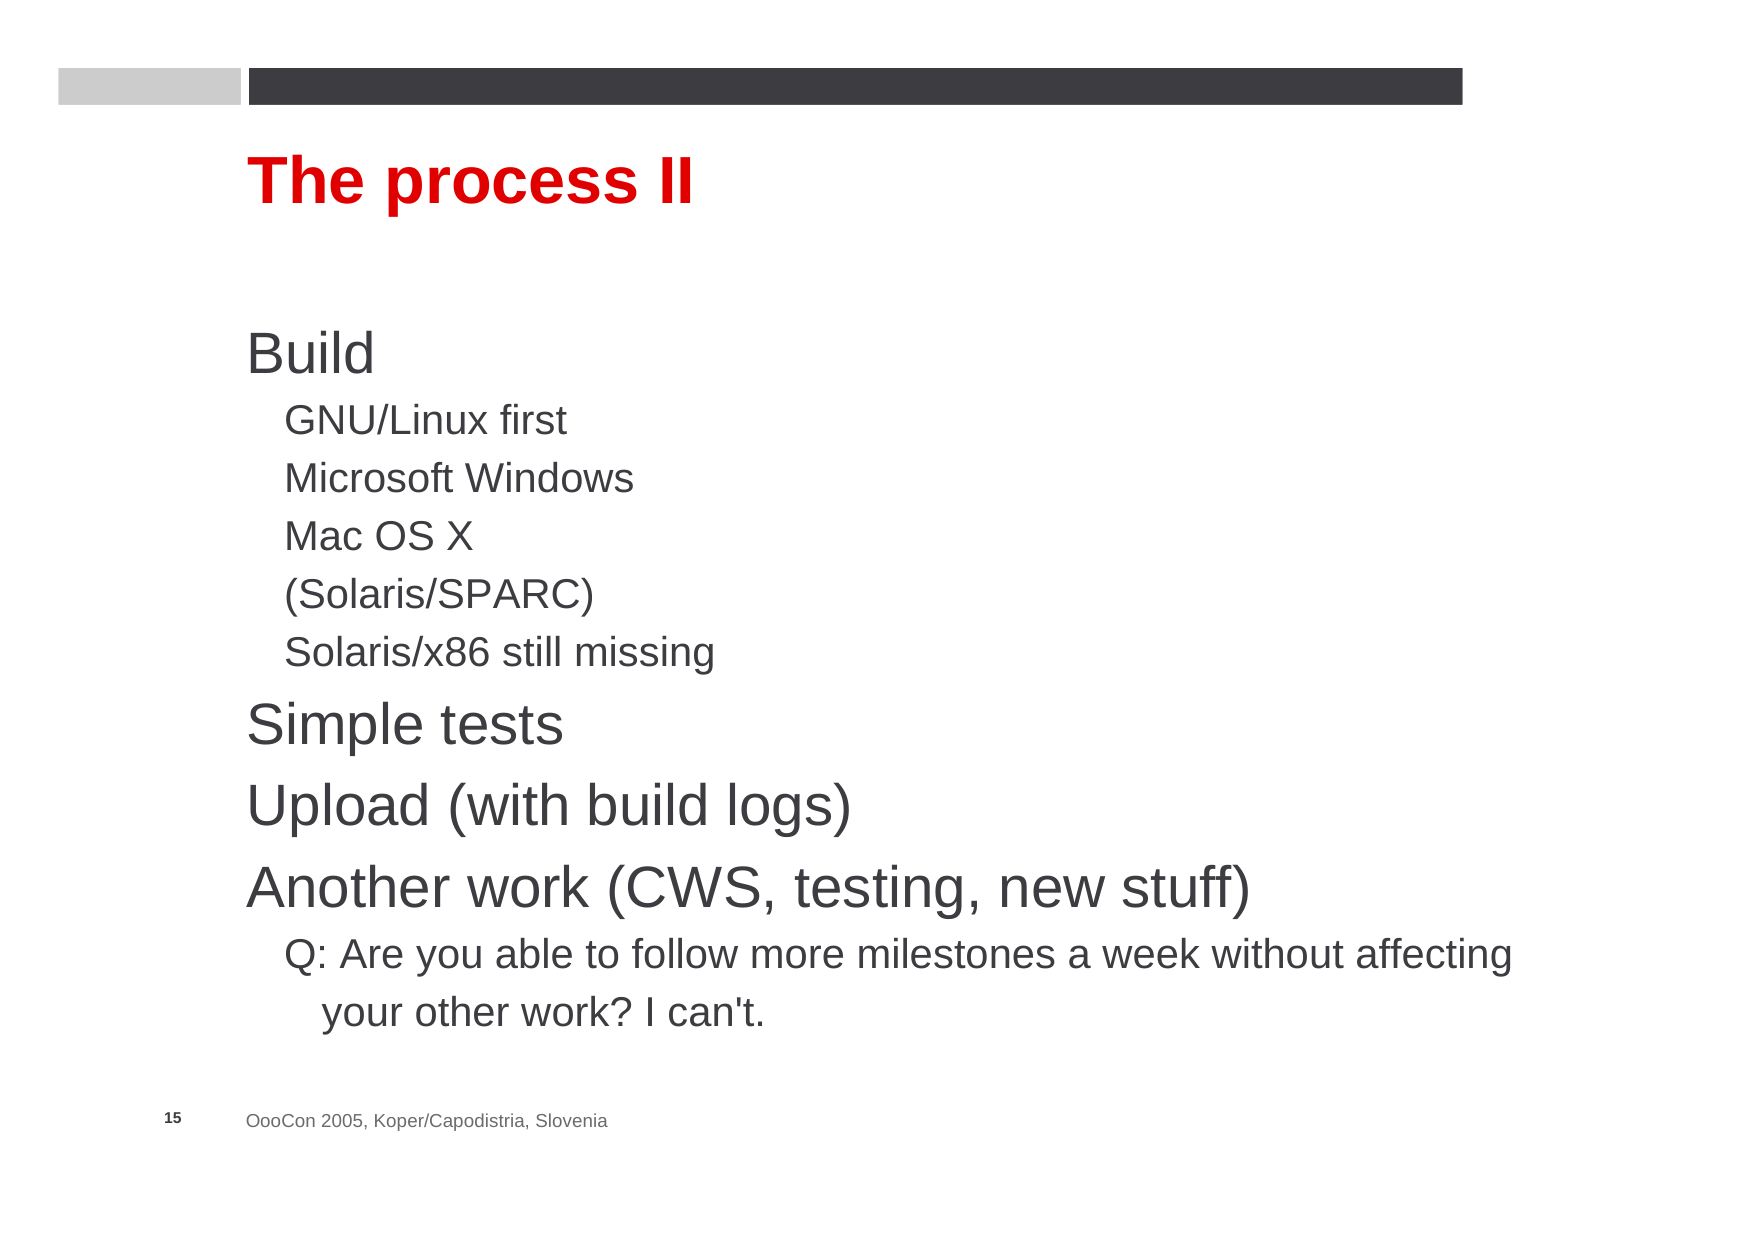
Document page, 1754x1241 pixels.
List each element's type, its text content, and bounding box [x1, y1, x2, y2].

list Build GNU/Linux first Microsoft Windows Mac OS X (Solaris/SPARC) Solaris/x86 still missing Simple tests Upload (with build logs) Another work (CWS, testing, new stuff) Q: Are you able to follow more milestones a week without affecting your other work? I can't. [246, 304, 1600, 1034]
title The process II [247, 100, 1581, 263]
